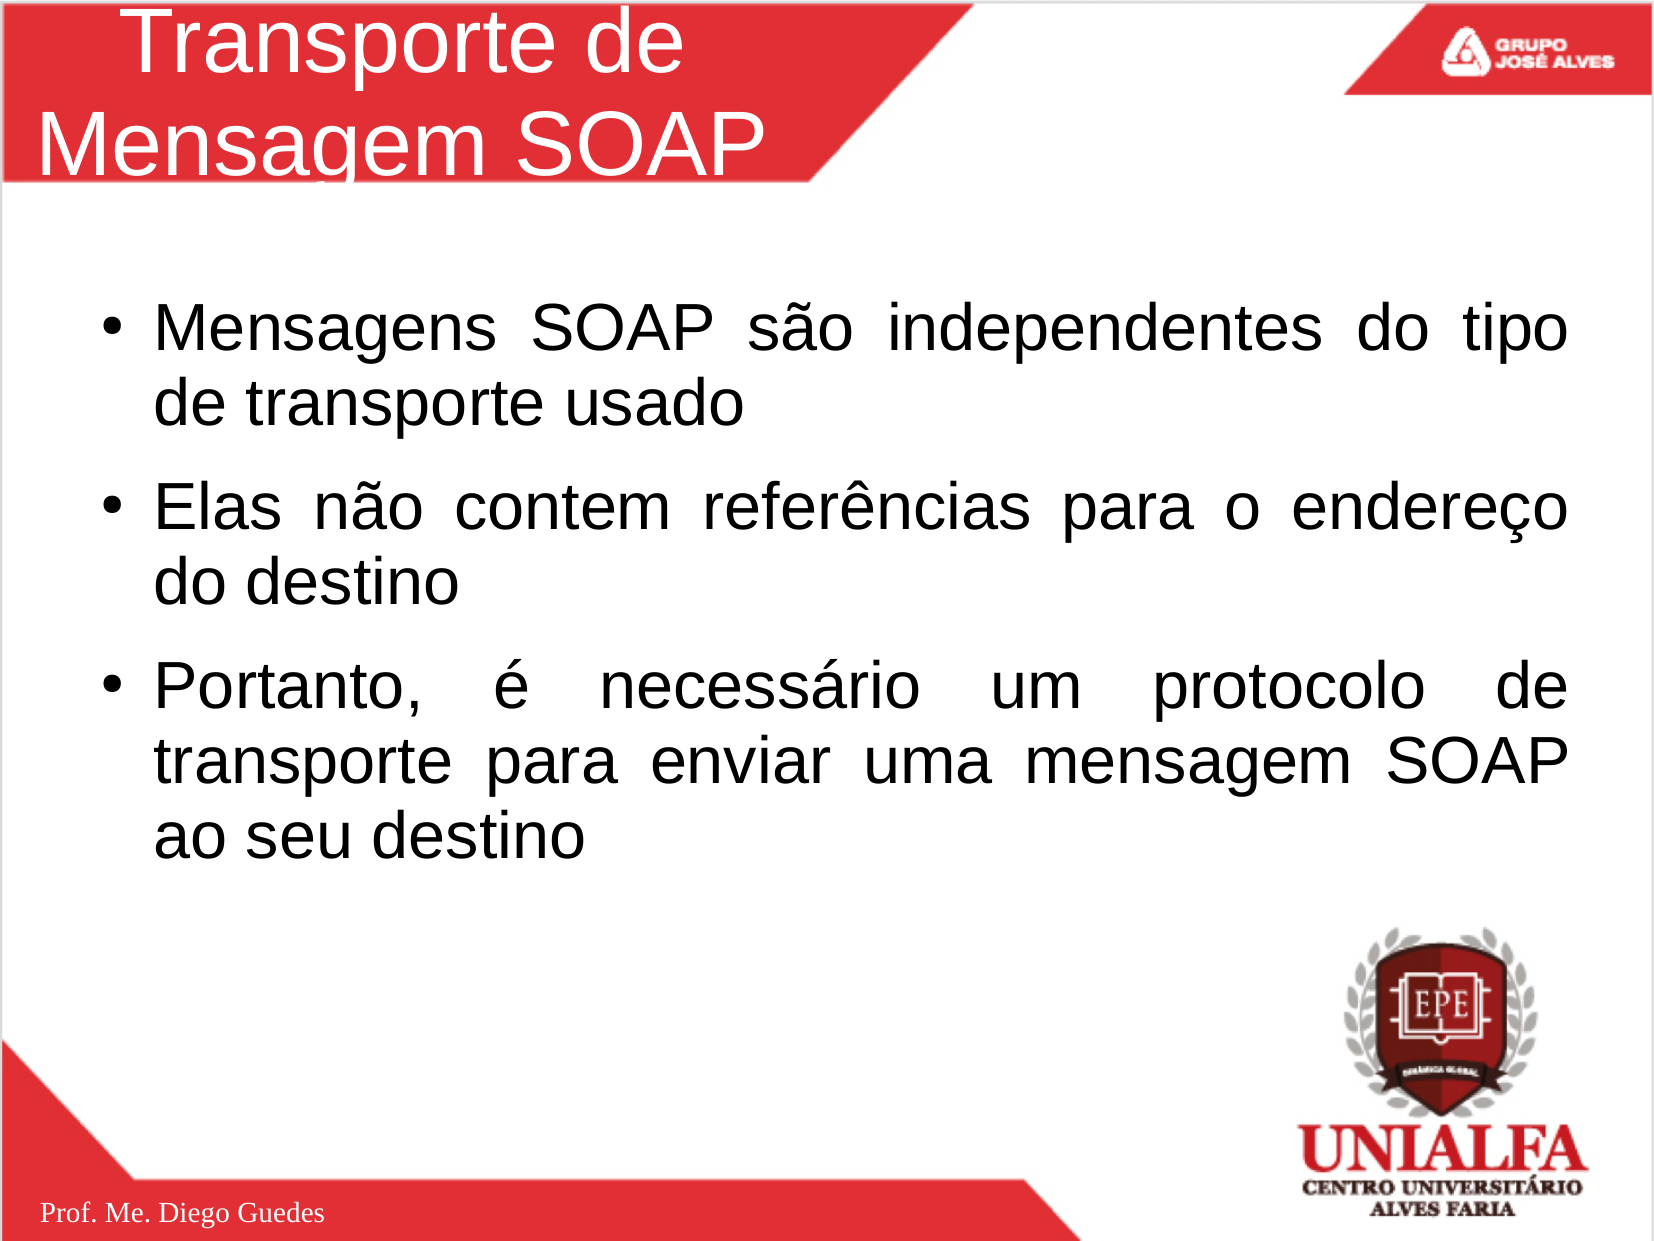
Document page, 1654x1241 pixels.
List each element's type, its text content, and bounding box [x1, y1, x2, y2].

list Mensagens SOAP são independentes do tipo de transporte usado Elas não contem referências para o endereço do destino Portanto, é necessário um protocolo de transporte para enviar uma mensagem SOAP ao seu destino [82, 290, 1571, 1010]
title Transporte de Mensagem SOAP [6, 0, 799, 195]
picture [0, 0, 1654, 1241]
